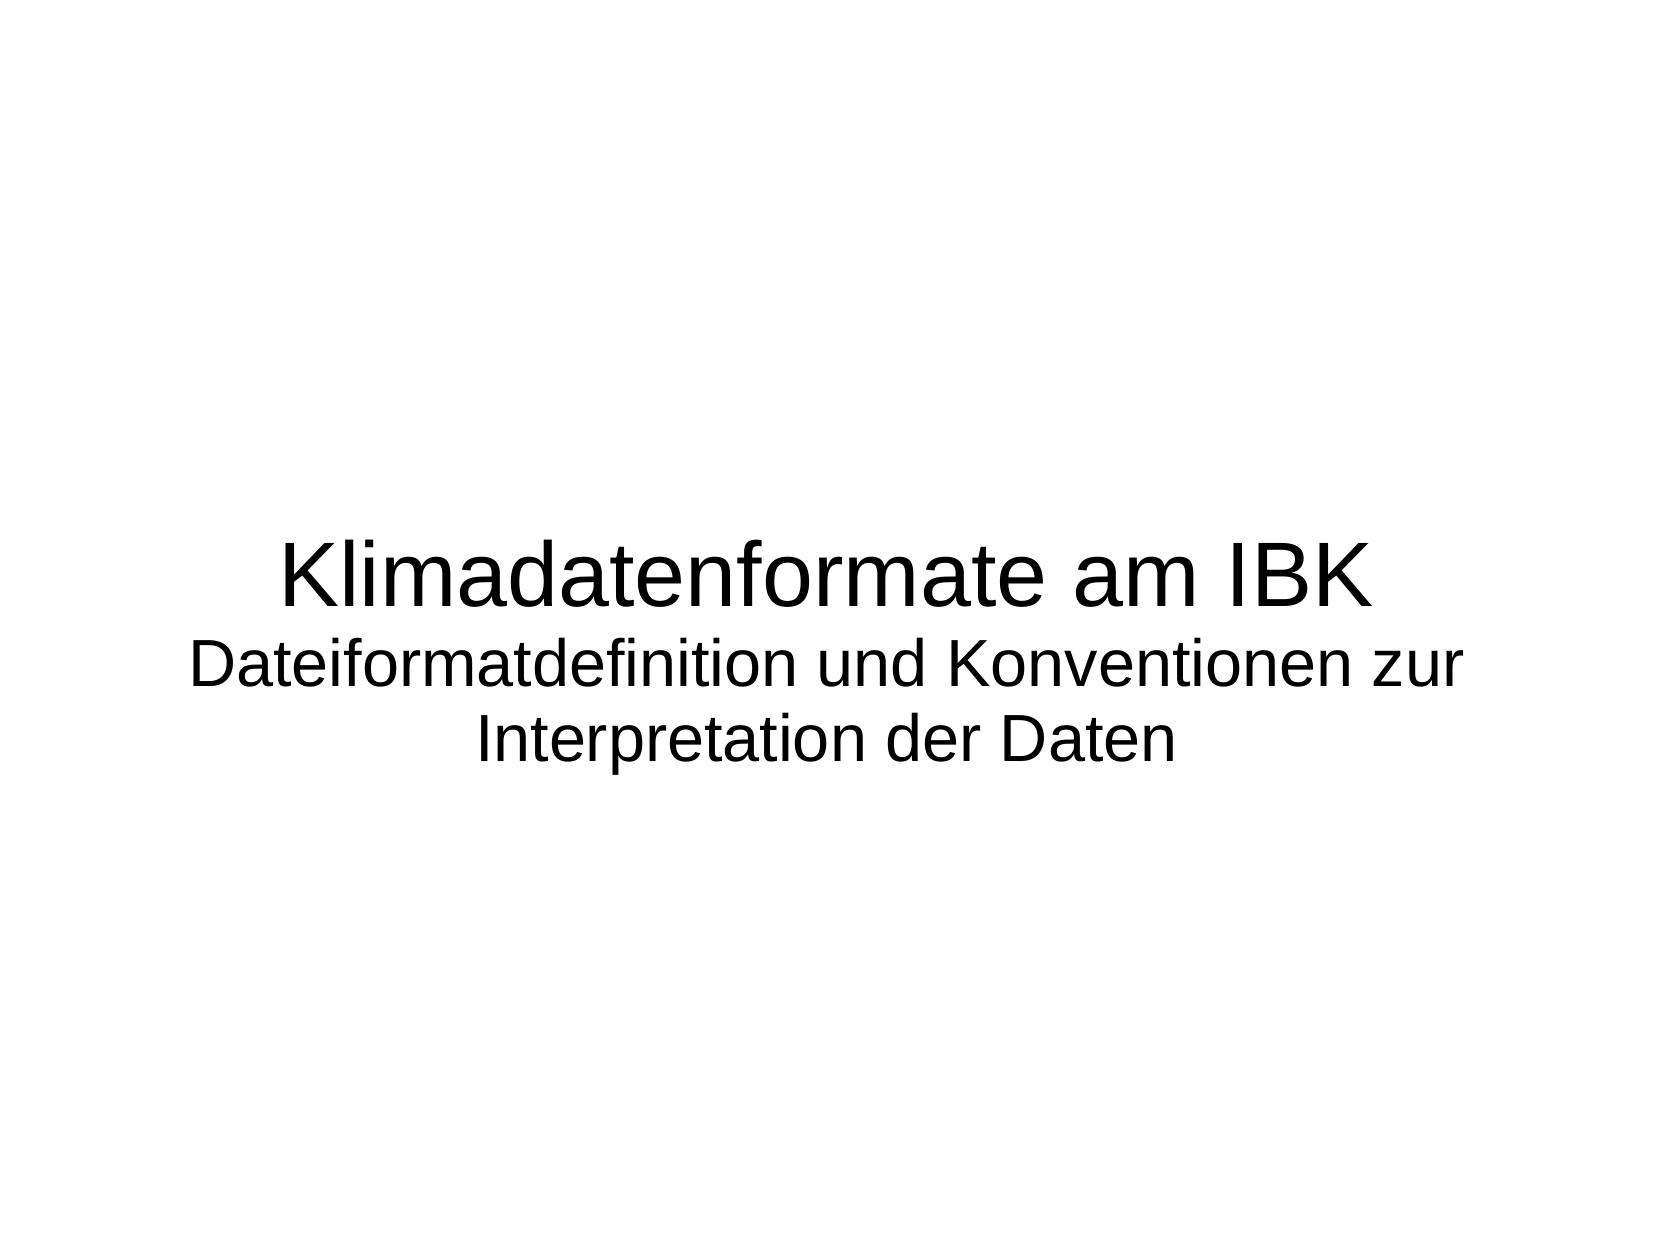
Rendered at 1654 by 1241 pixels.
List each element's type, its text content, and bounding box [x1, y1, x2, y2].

subtitle Klimadatenformate am IBK Dateiformatdefinition und Konventionen zur Interpretation der Daten [82, 290, 1571, 1010]
